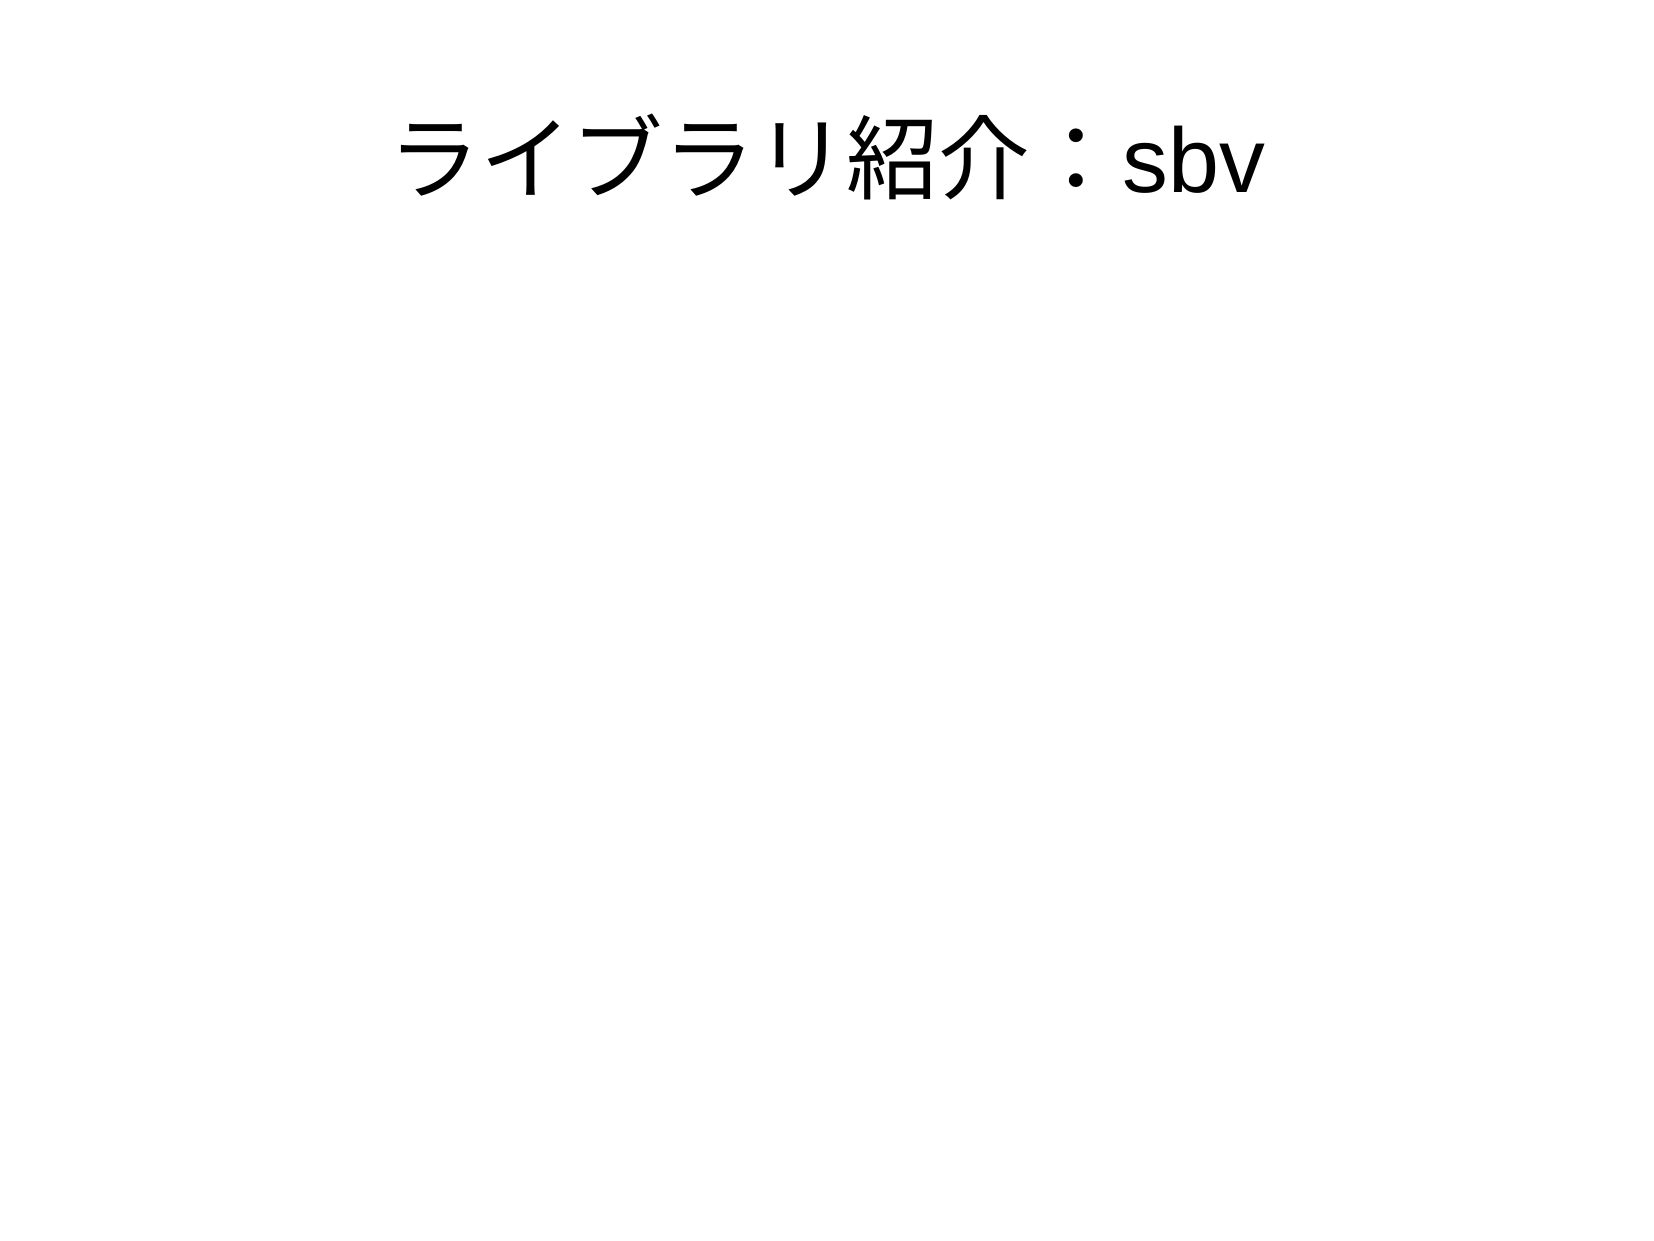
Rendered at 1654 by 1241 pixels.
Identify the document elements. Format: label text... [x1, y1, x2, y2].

title ライブラリ紹介：sbv [82, 49, 1571, 257]
